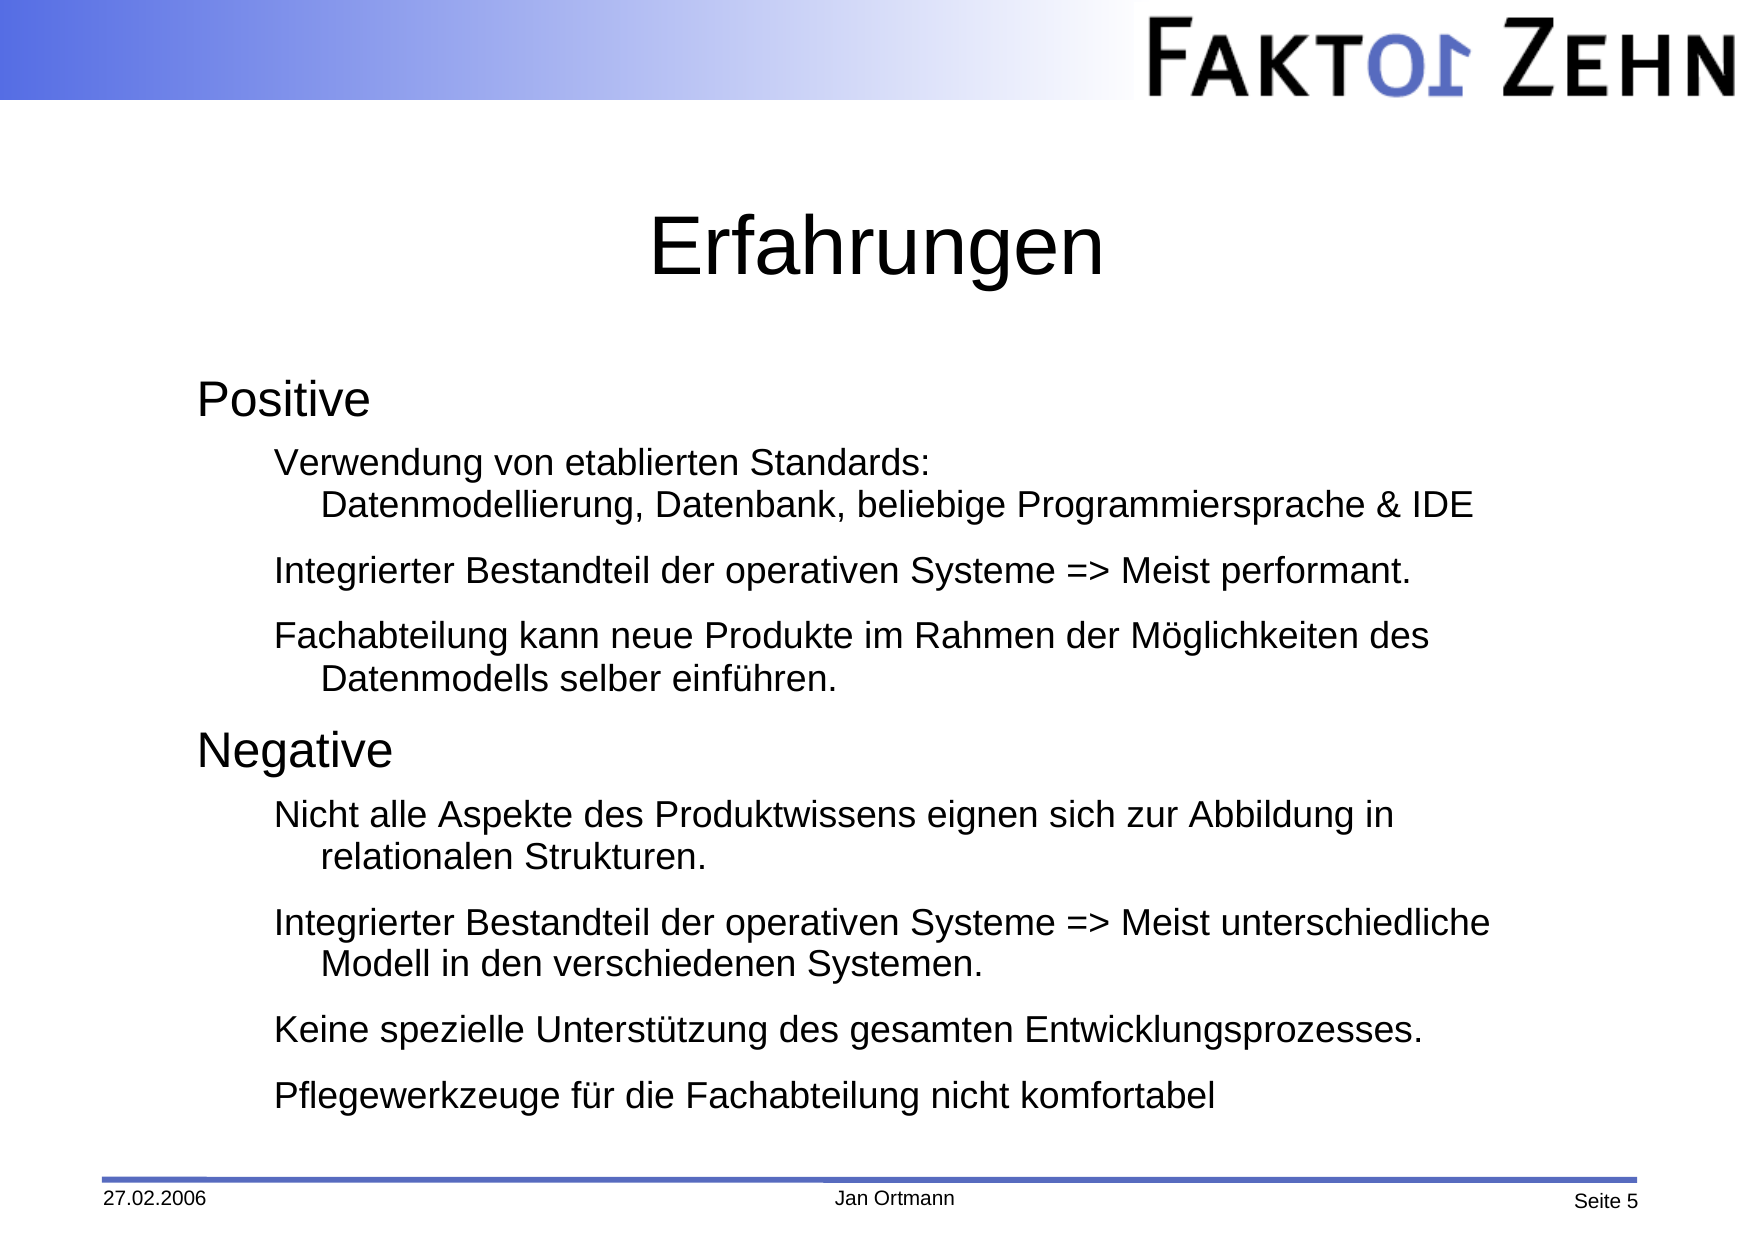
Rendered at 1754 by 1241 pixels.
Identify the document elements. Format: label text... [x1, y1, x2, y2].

title Erfahrungen [179, 142, 1576, 349]
picture [1133, 2, 1749, 105]
list Positive Verwendung von etablierten Standards: Datenmodellierung, Datenbank, beliebige Programmiersprache & IDE Integrierter Bestandteil der operativen Systeme => Meist performant. Fachabteilung kann neue Produkte im Rahmen der Möglichkeiten des Datenmodells selber einführen. Negative Nicht alle Aspekte des Produktwissens eignen sich zur Abbildung in relationalen Strukturen. Integrierter Bestandteil der operativen Systeme => Meist unterschiedliche Modell in den verschiedenen Systemen. Keine spezielle Unterstützung des gesamten Entwicklungsprozesses. Pflegewerkzeuge für die Fachabteilung nicht komfortabel [179, 371, 1576, 1117]
